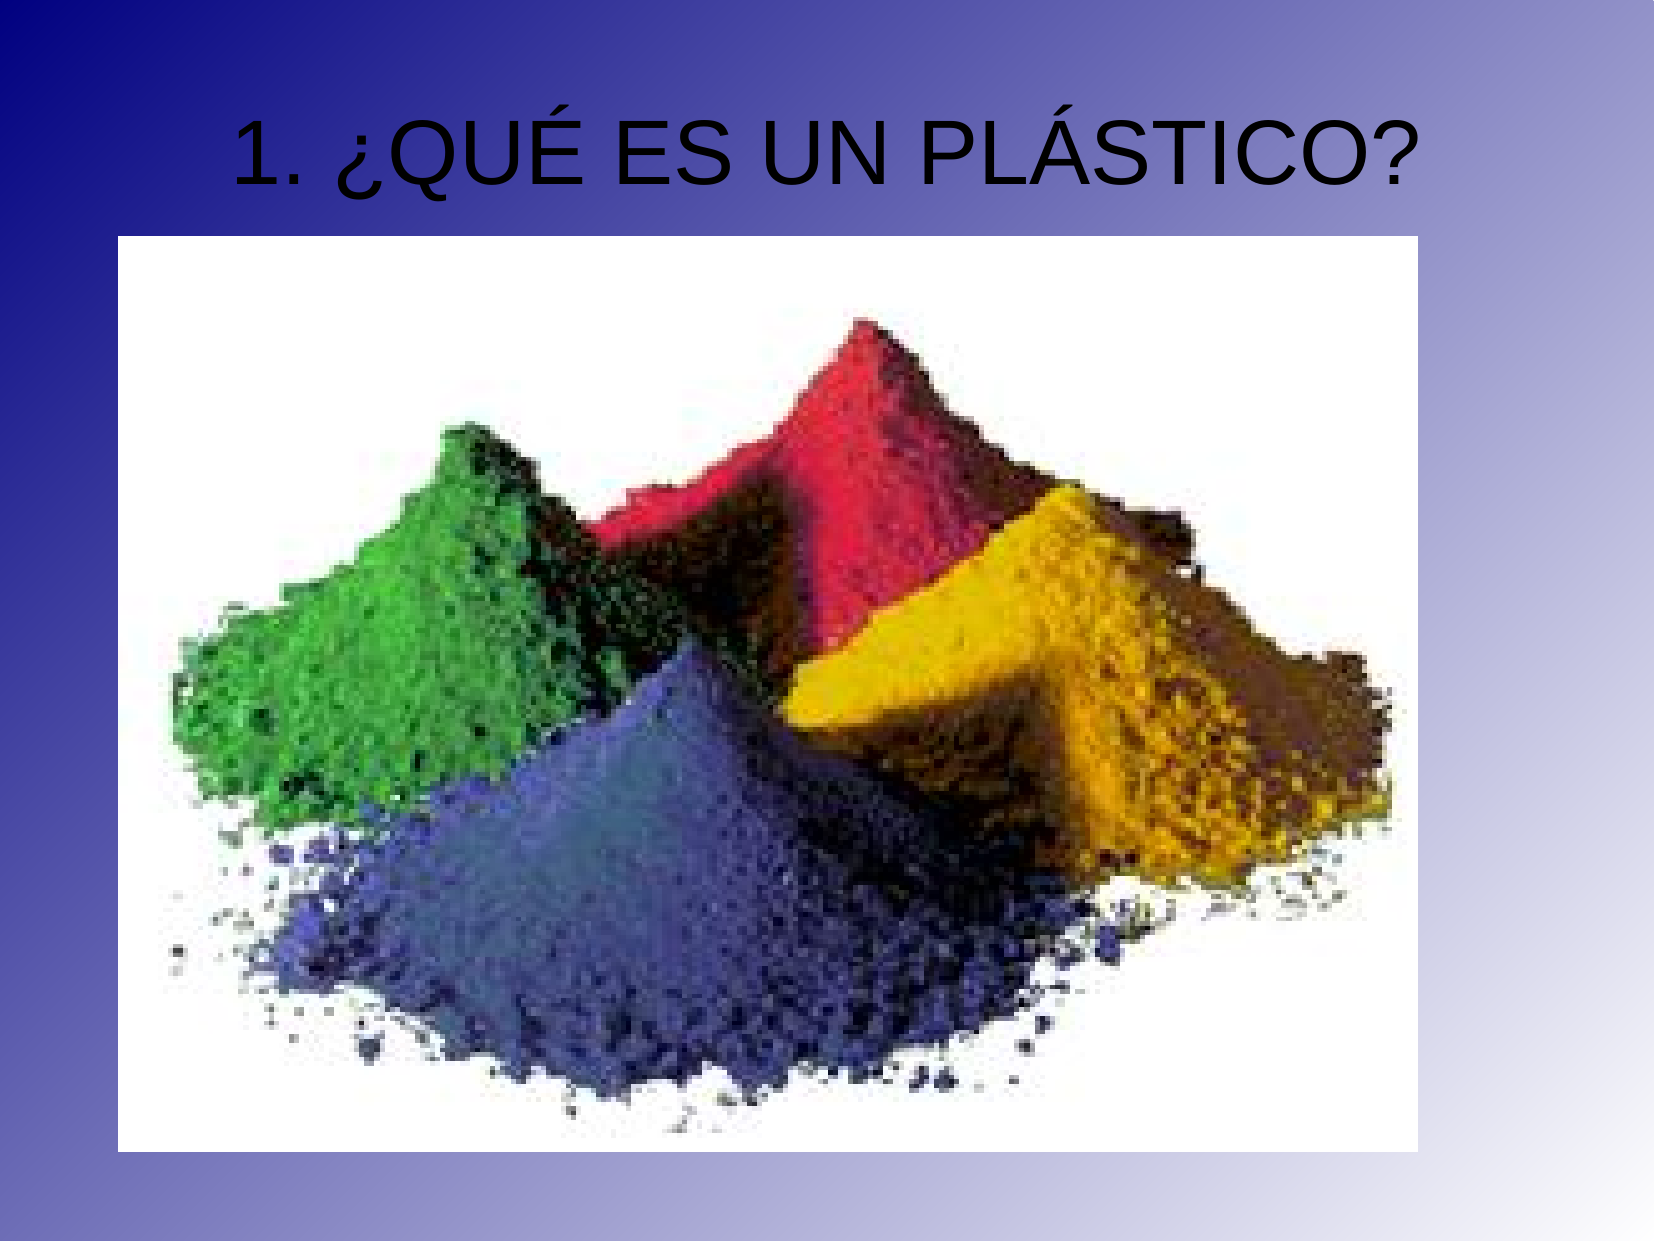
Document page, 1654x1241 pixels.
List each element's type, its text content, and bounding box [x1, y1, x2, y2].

picture [118, 236, 1418, 1152]
text_box EL PROCESO POR EL QUE SE FABRICAN LOS PLÁSTICOS SE DENOMINA POLIMERIZACIÓN. EN ESTE PROCESO, EL MONÓMERO ES INTRODUCIDO EN UN REACTOR, EN EL QUE SE MEZCLA CON UN DISOLVENTE Y UN CATALIZADOR (ACELERANTE DEL PROCESO QUÍMICO), A PRESIÓN Y TEMPERATURA CONTROLADAS. PASADO UN TIEMPO, EL PRODUCTO DE LA REACCIÓN SE SACA DEL REACTOR Y SE SECA Y TRITURA, PUDIÉNDOSE MEZCLAR CON PIGMENTOS QUE LE DAN COLOR. [147, 1152, 1388, 1182]
title 1. ¿QUÉ ES UN PLÁSTICO? [82, 49, 1571, 257]
